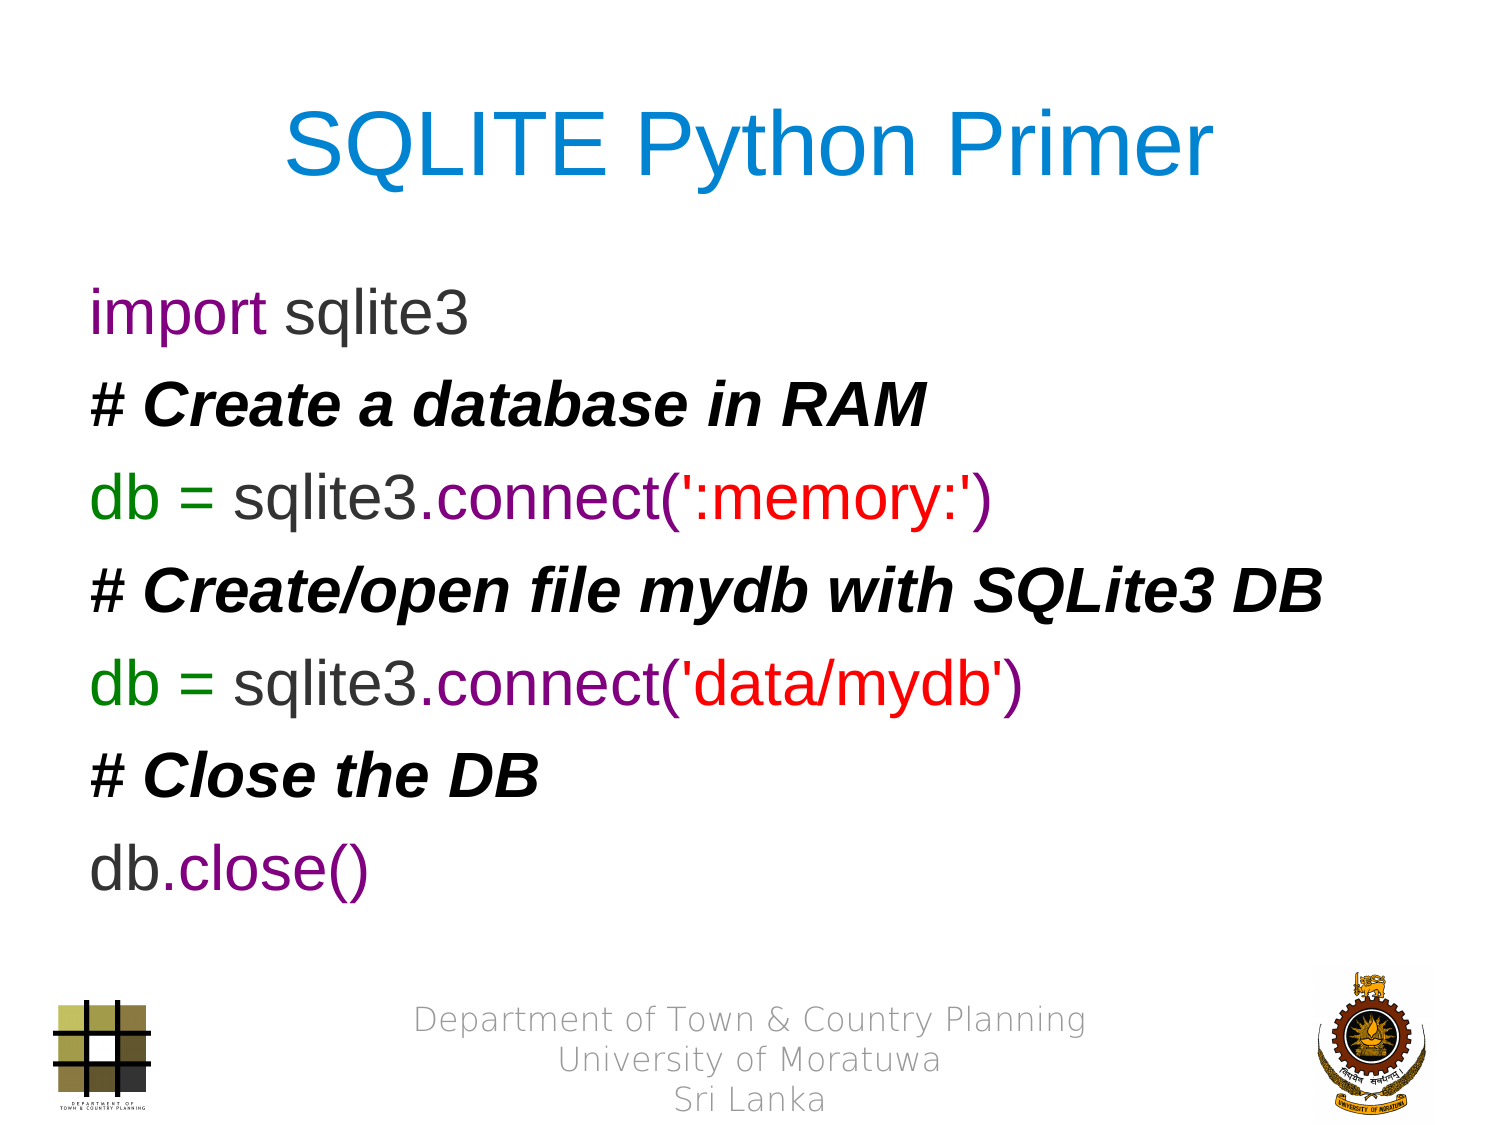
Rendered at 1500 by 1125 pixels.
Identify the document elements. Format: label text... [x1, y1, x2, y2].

list import sqlite3 # Create a database in RAM db = sqlite3.connect(':memory:') # Create/open file mydb with SQLite3 DB db = sqlite3.connect('data/mydb') # Close the DB db.close() [75, 262, 1426, 915]
title SQLITE Python Primer [75, 45, 1426, 233]
picture [1312, 966, 1435, 1125]
picture [53, 1000, 151, 1110]
